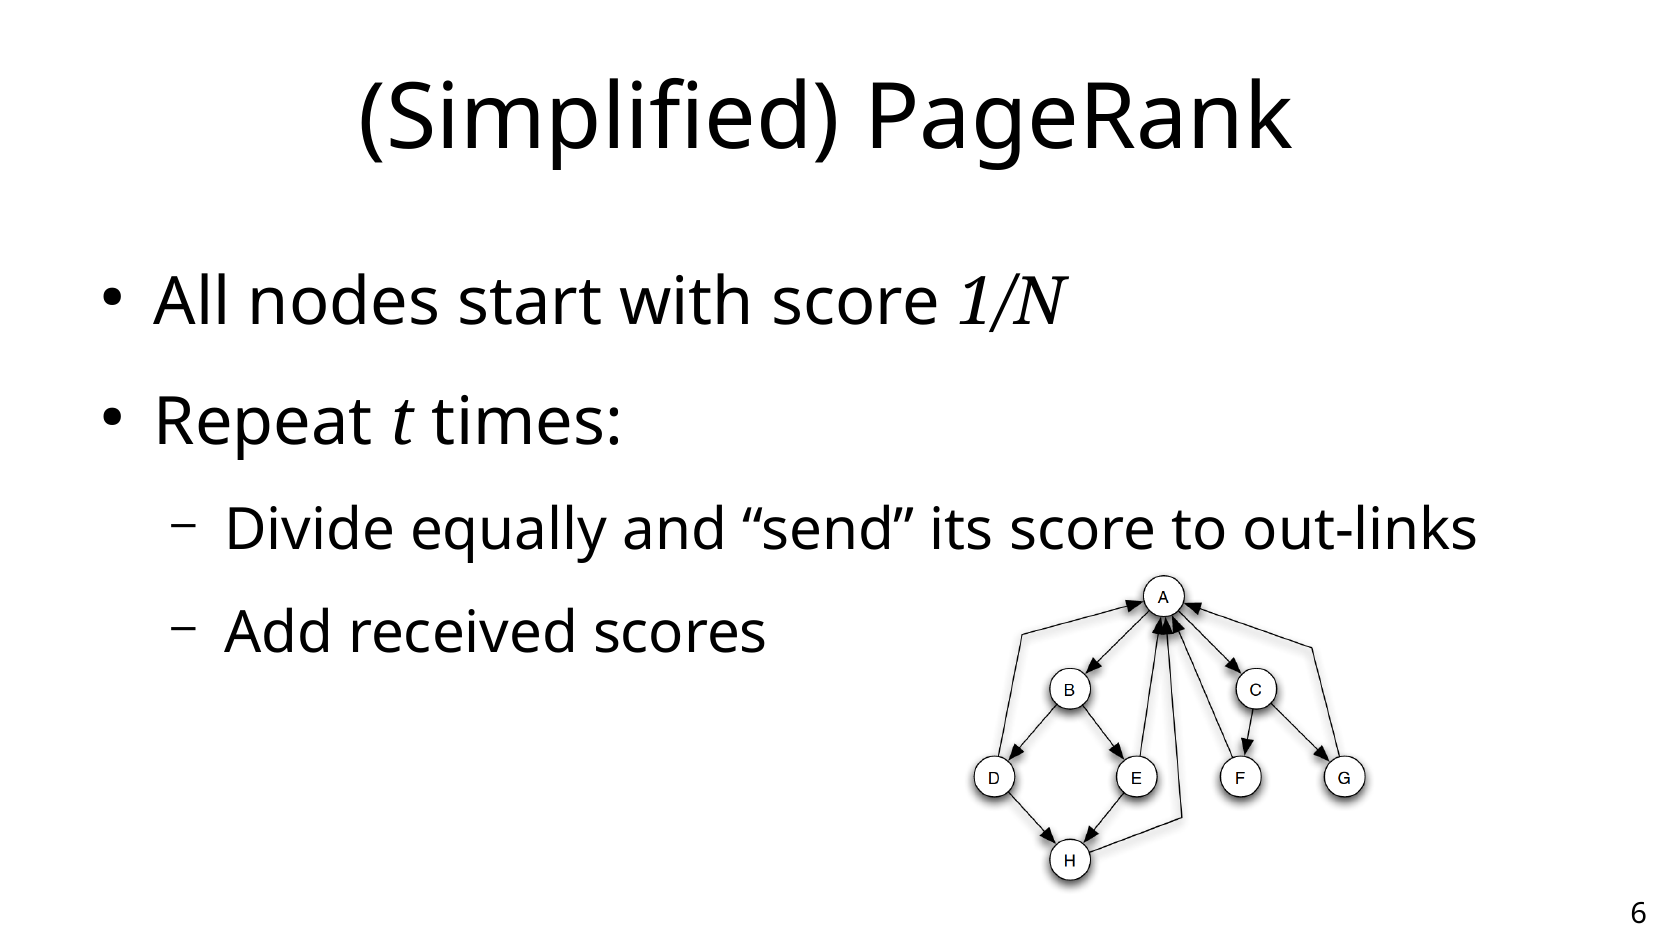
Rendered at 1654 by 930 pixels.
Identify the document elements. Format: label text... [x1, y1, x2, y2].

picture [930, 570, 1396, 895]
title (Simplified) PageRank [82, 1, 1571, 225]
list All nodes start with score 1/N Repeat t times: Divide equally and “send” its score to out-links Add received scores [82, 252, 1571, 793]
